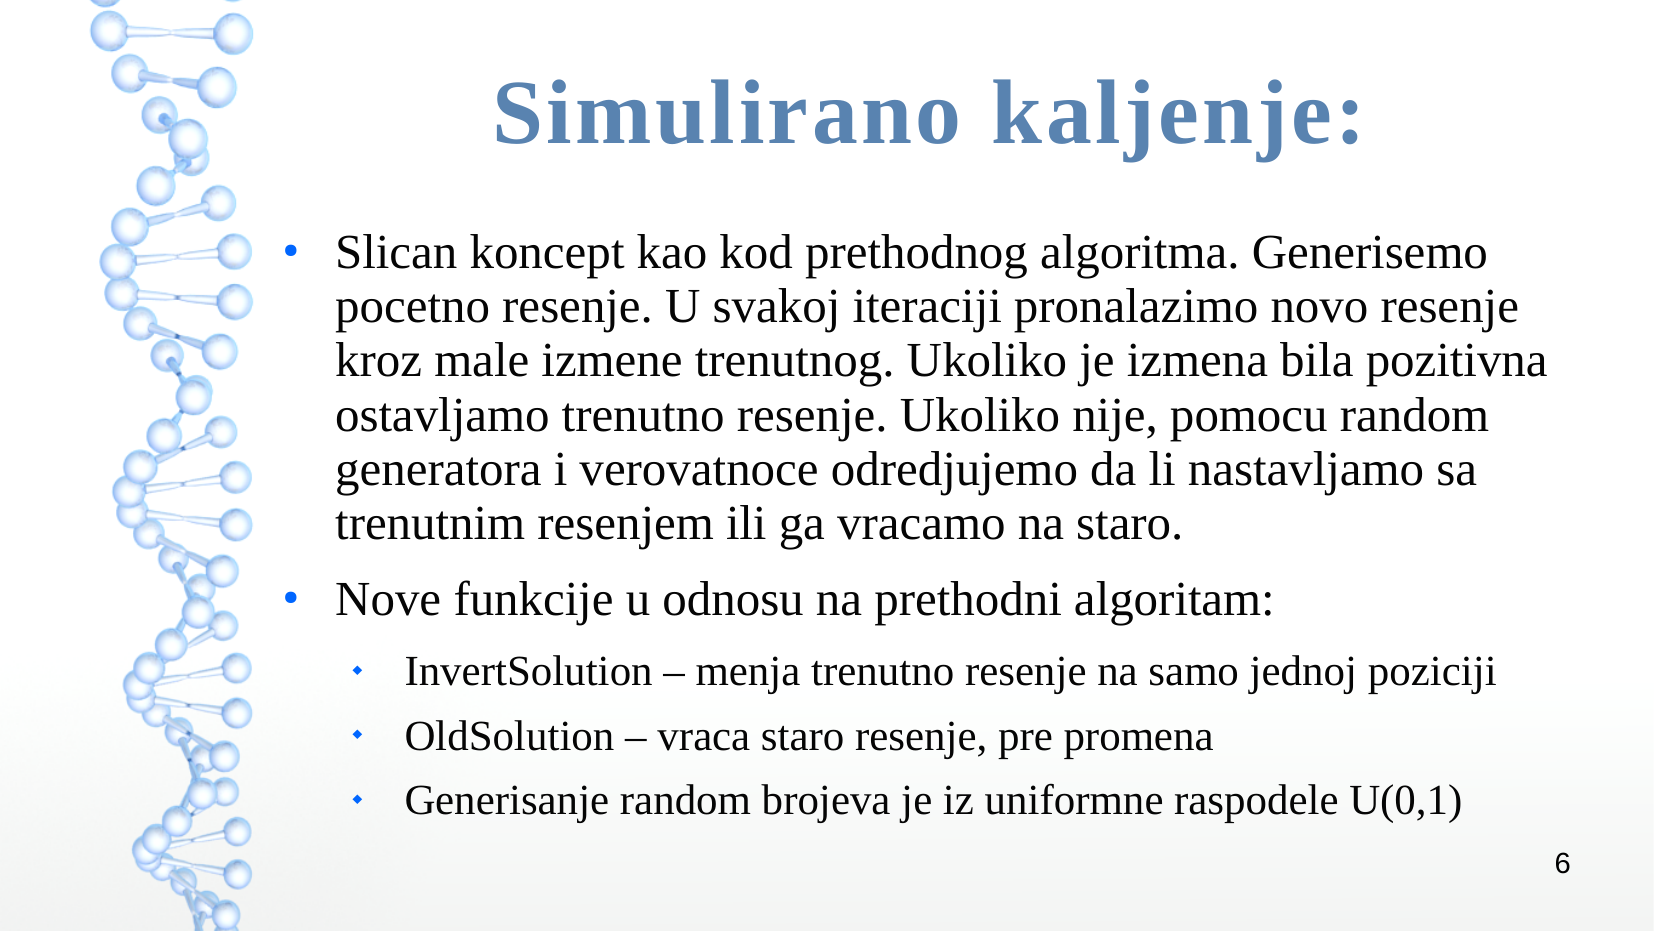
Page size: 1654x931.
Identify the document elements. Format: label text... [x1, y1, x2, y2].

title Simulirano kaljenje: [265, 35, 1595, 189]
picture [0, 0, 1654, 931]
list Slican koncept kao kod prethodnog algoritma. Generisemo pocetno resenje. U svakoj iteraciji pronalazimo novo resenje kroz male izmene trenutnog. Ukoliko je izmena bila pozitivna ostavljamo trenutno resenje. Ukoliko nije, pomocu random generatora i verovatnoce odredjujemo da li nastavljamo sa trenutnim resenjem ili ga vracamo na staro. Nove funkcije u odnosu na prethodni algoritam: InvertSolution – menja trenutno resenje na samo jednoj poziciji OldSolution – vraca staro resenje, pre promena Generisanje random brojeva je iz uniformne raspodele U(0,1) [265, 224, 1595, 827]
